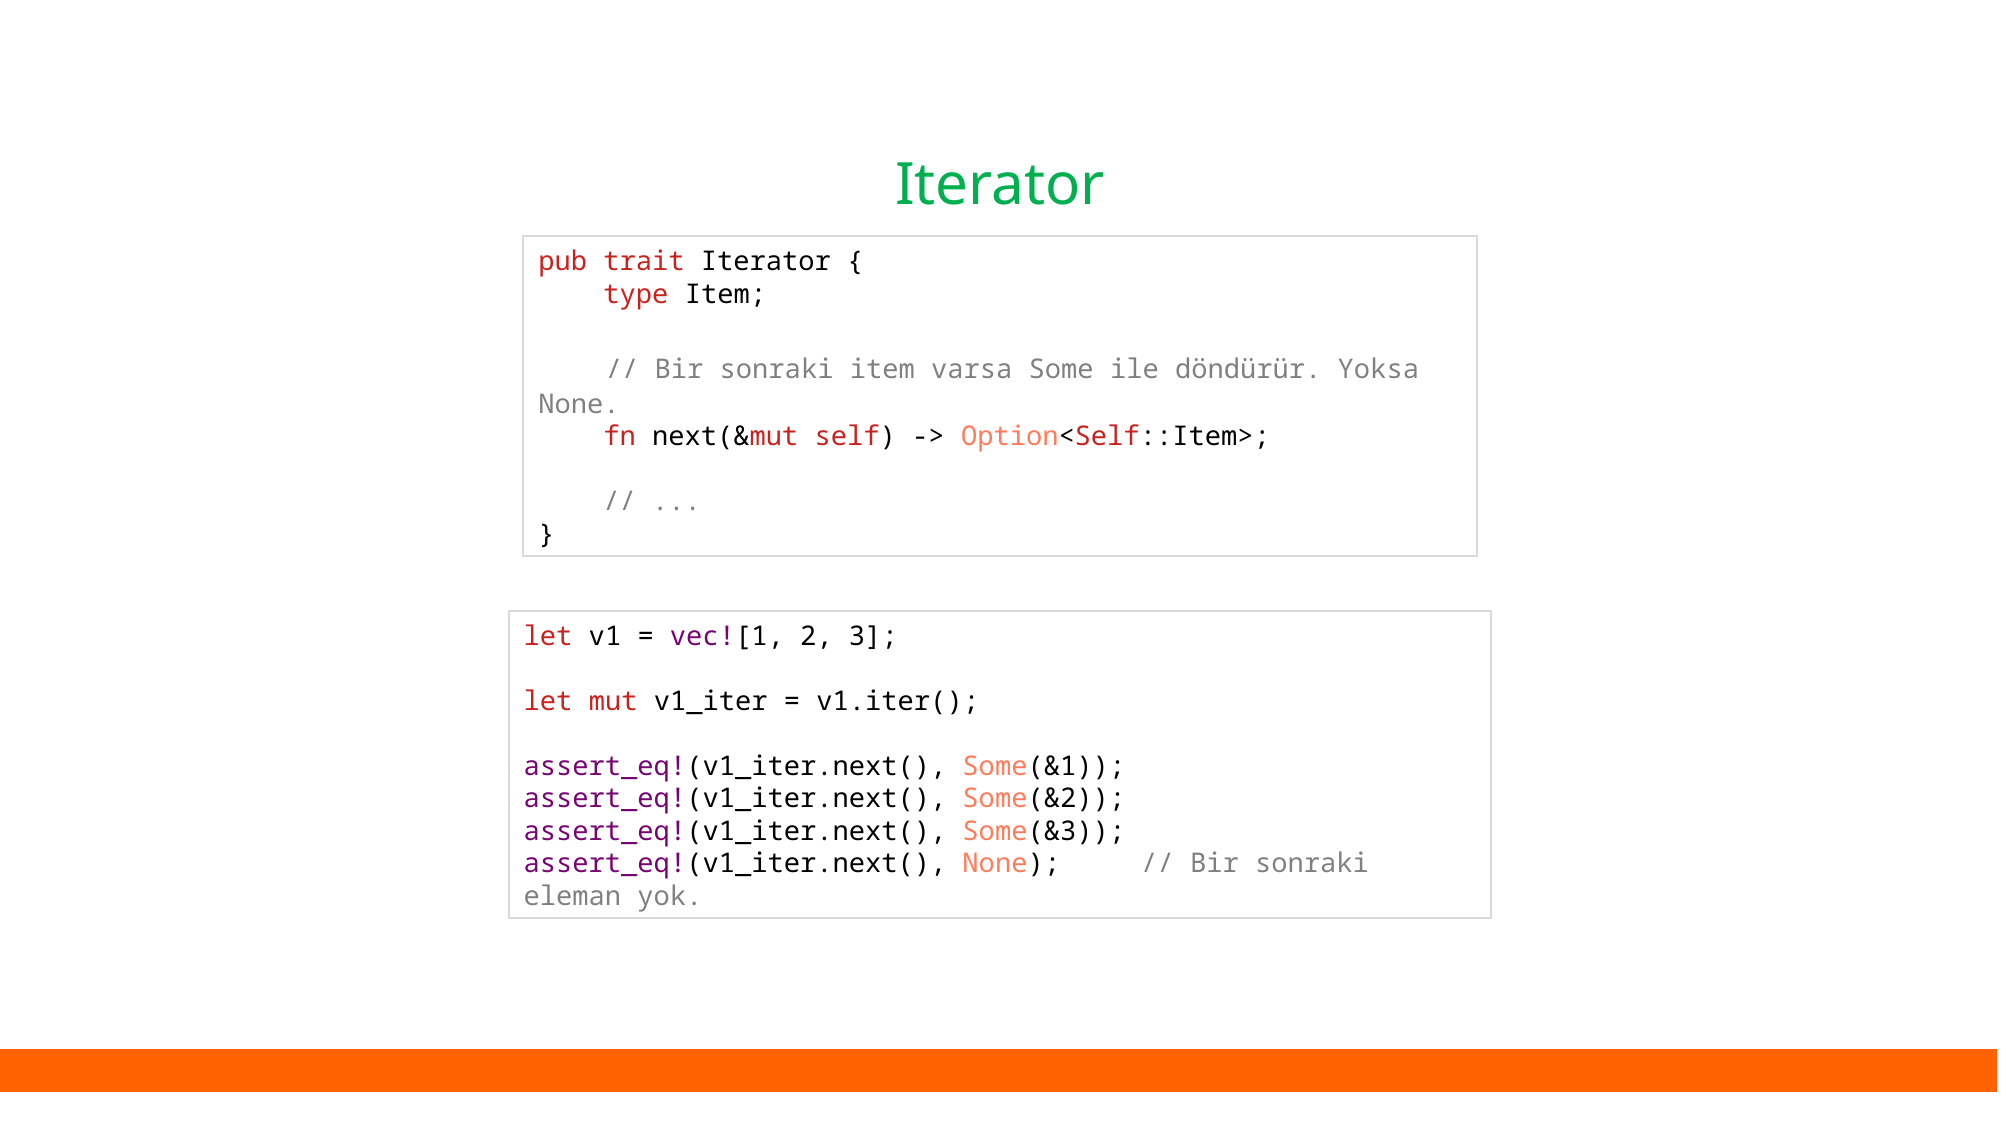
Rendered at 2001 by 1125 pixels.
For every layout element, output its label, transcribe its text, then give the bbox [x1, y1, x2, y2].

text_box let v1 = vec![1, 2, 3]; let mut v1_iter = v1.iter(); assert_eq!(v1_iter.next(), Some(&1)); assert_eq!(v1_iter.next(), Some(&2)); assert_eq!(v1_iter.next(), Some(&3)); assert_eq!(v1_iter.next(), None); // Bir sonraki eleman yok. [508, 610, 1492, 919]
text_box pub trait Iterator { type Item; // Bir sonraki item varsa Some ile döndürür. Yoksa None. fn next(&mut self) -> Option<Self::Item>; // ... } [523, 236, 1477, 557]
list Iterator [420, 146, 1580, 237]
text_box [0, 1049, 1997, 1092]
